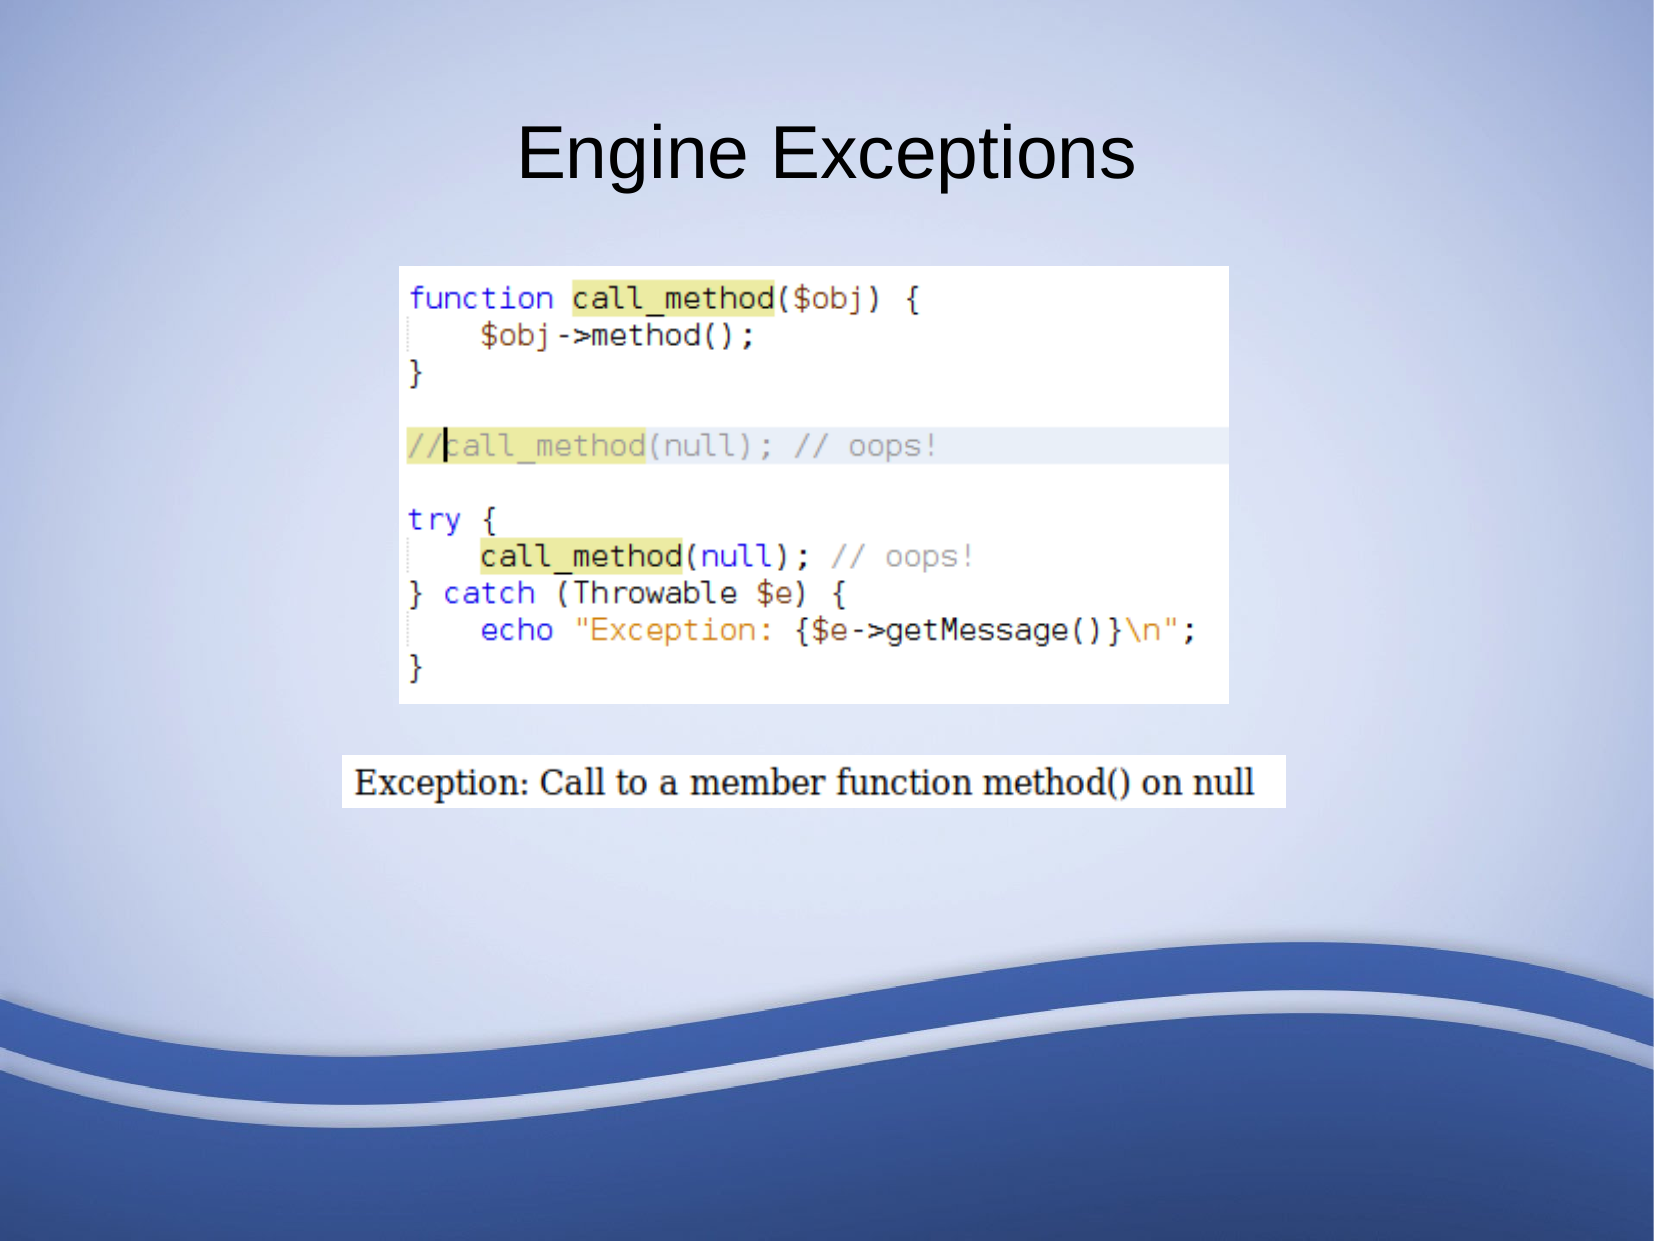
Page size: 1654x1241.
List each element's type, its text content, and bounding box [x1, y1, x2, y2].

title Engine Exceptions [82, 49, 1571, 257]
picture [0, 0, 1654, 1241]
